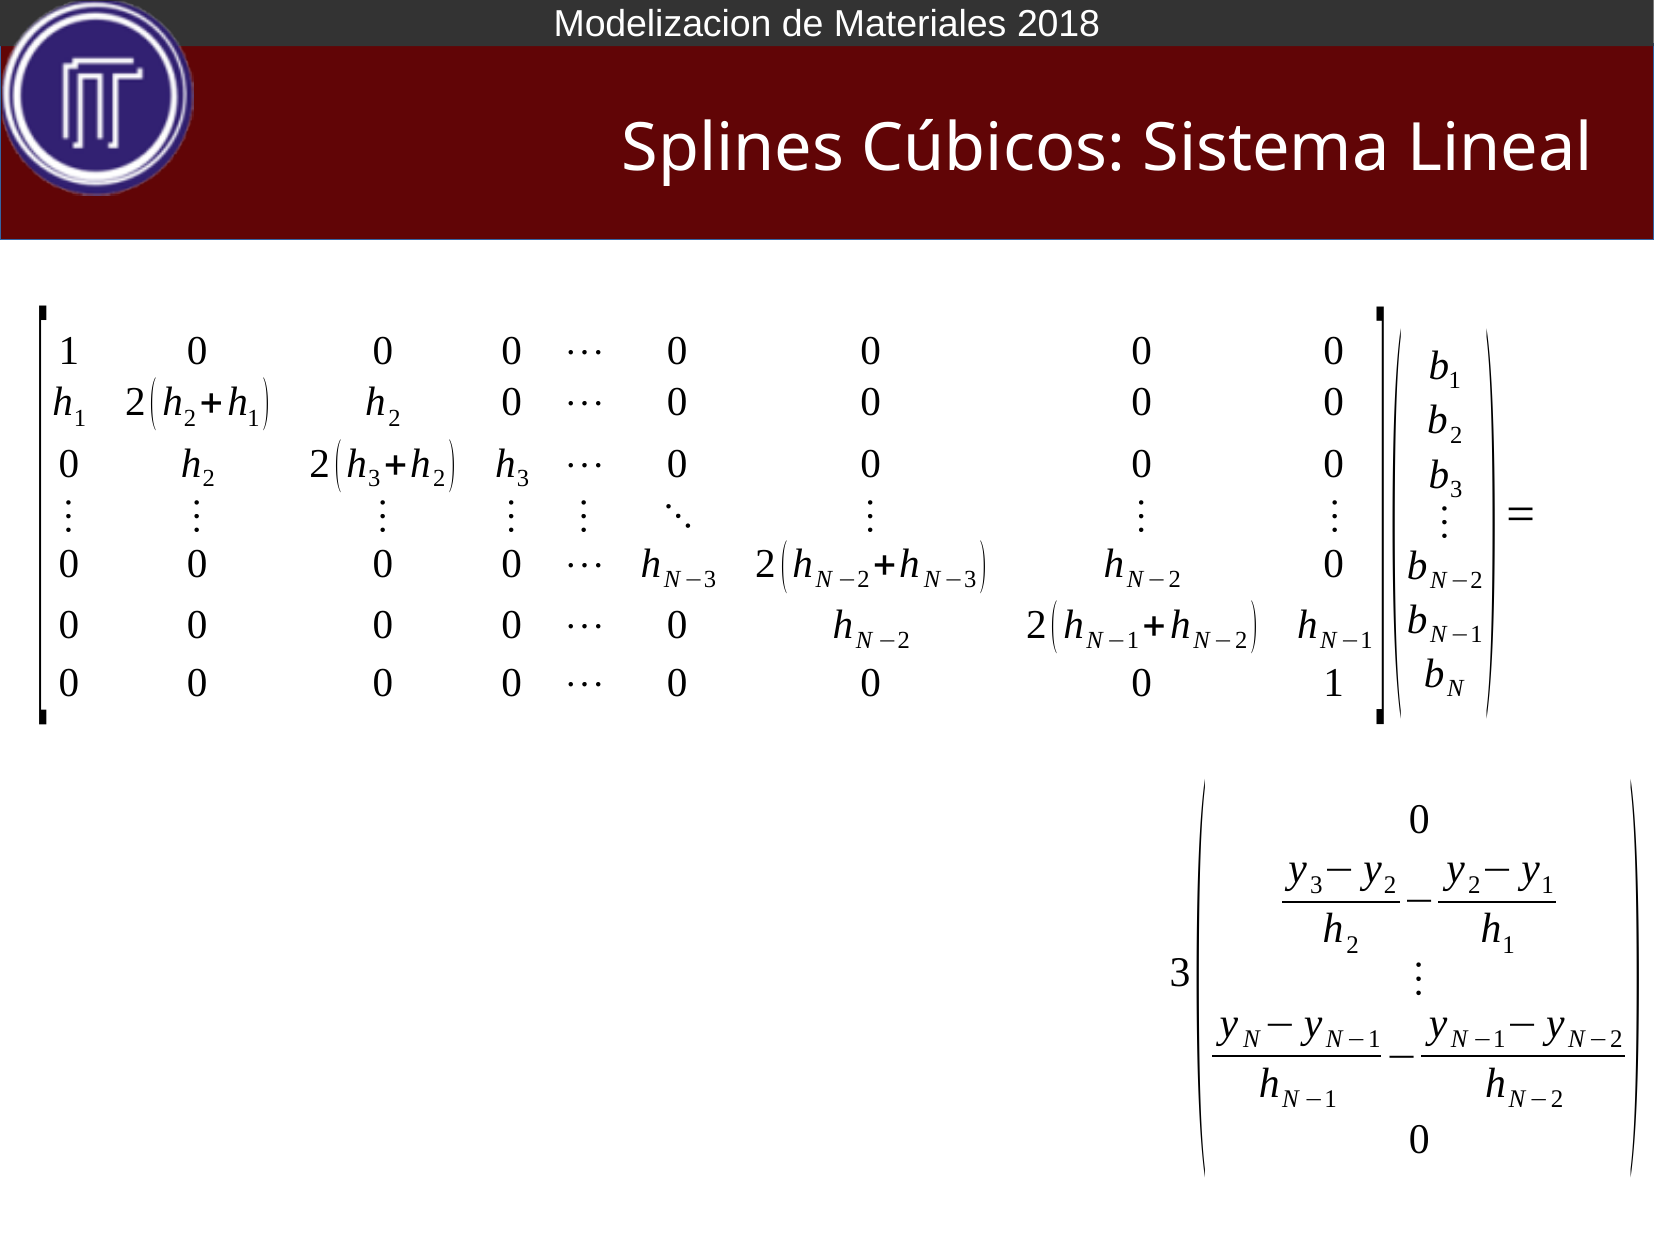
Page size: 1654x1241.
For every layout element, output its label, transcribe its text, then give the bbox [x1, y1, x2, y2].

picture [0, 0, 194, 196]
title Splines Cúbicos: Sistema Lineal [41, 70, 1654, 218]
chart [1163, 777, 1649, 1181]
chart [30, 303, 1544, 726]
